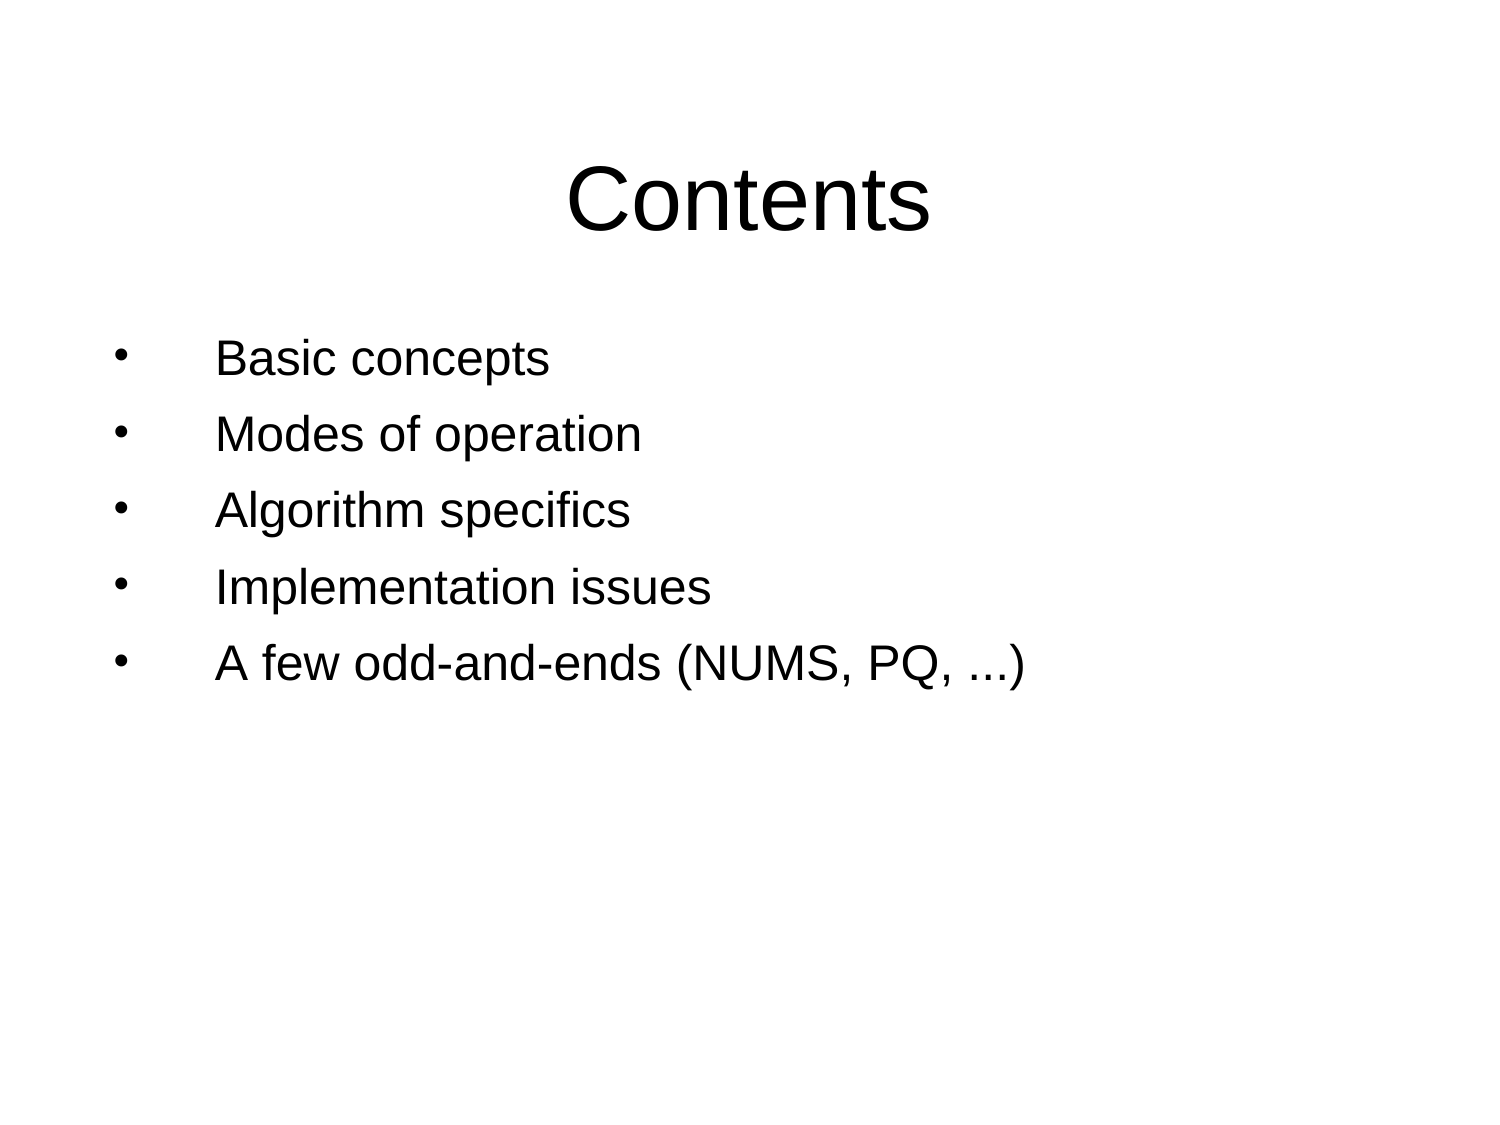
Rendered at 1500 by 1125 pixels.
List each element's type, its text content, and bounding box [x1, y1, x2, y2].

list Basic concepts Modes of operation Algorithm specifics Implementation issues A few odd-and-ends (NUMS, PQ, ...) [112, 324, 1387, 985]
title Contents [112, 107, 1387, 280]
